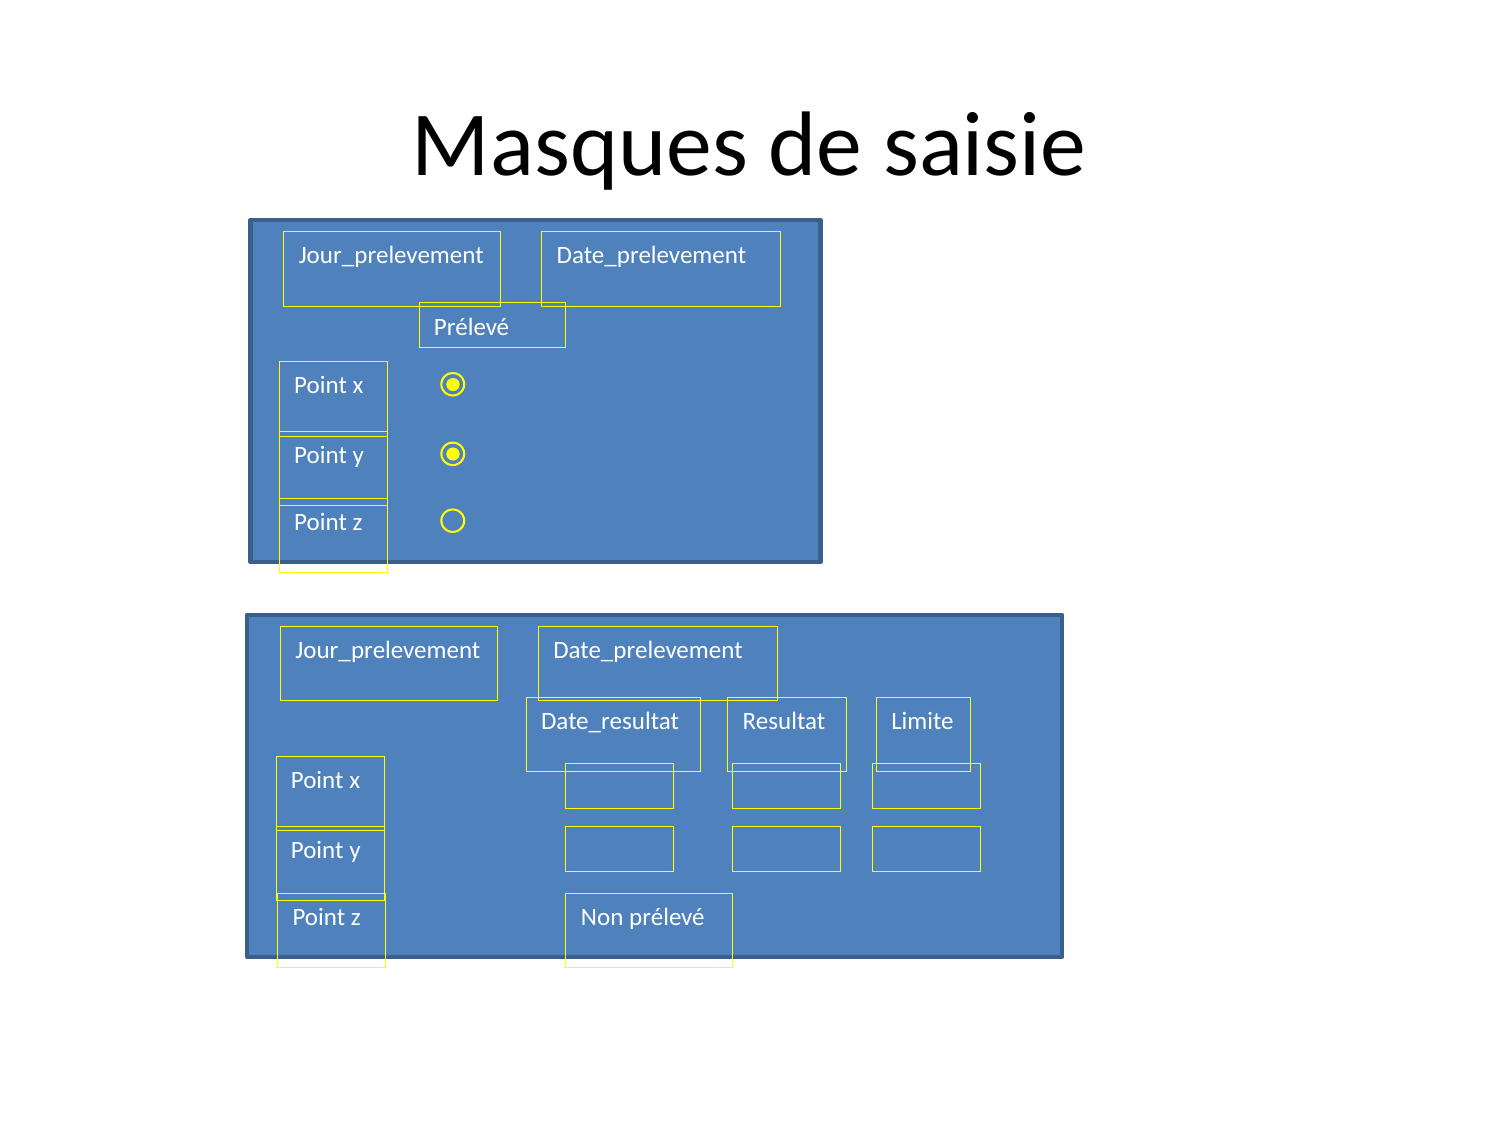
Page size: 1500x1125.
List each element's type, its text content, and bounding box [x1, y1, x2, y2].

text_box Date_resultat [566, 764, 673, 772]
text_box Non prélevé [565, 893, 733, 968]
text_box Limite [876, 764, 971, 772]
text_box Point y [276, 826, 385, 901]
text_box Date_prelevement [541, 231, 781, 307]
text_box Point z [279, 498, 388, 573]
text_box [247, 614, 1062, 958]
text_box Jour_prelevement [283, 231, 501, 307]
text_box Date_resultat [526, 697, 701, 772]
text_box Prélevé [419, 302, 566, 348]
text_box Resultat [727, 697, 847, 772]
text_box Point x [276, 756, 385, 826]
text_box Jour_prelevement [280, 626, 498, 701]
text_box Limite [876, 697, 971, 763]
text_box Resultat [733, 764, 840, 772]
text_box [250, 219, 821, 563]
text_box Point x [279, 361, 388, 431]
text_box Masques de saisie [74, 45, 1425, 233]
text_box Point y [279, 431, 388, 498]
text_box Date_prelevement [538, 626, 778, 701]
text_box Point z [277, 893, 386, 968]
